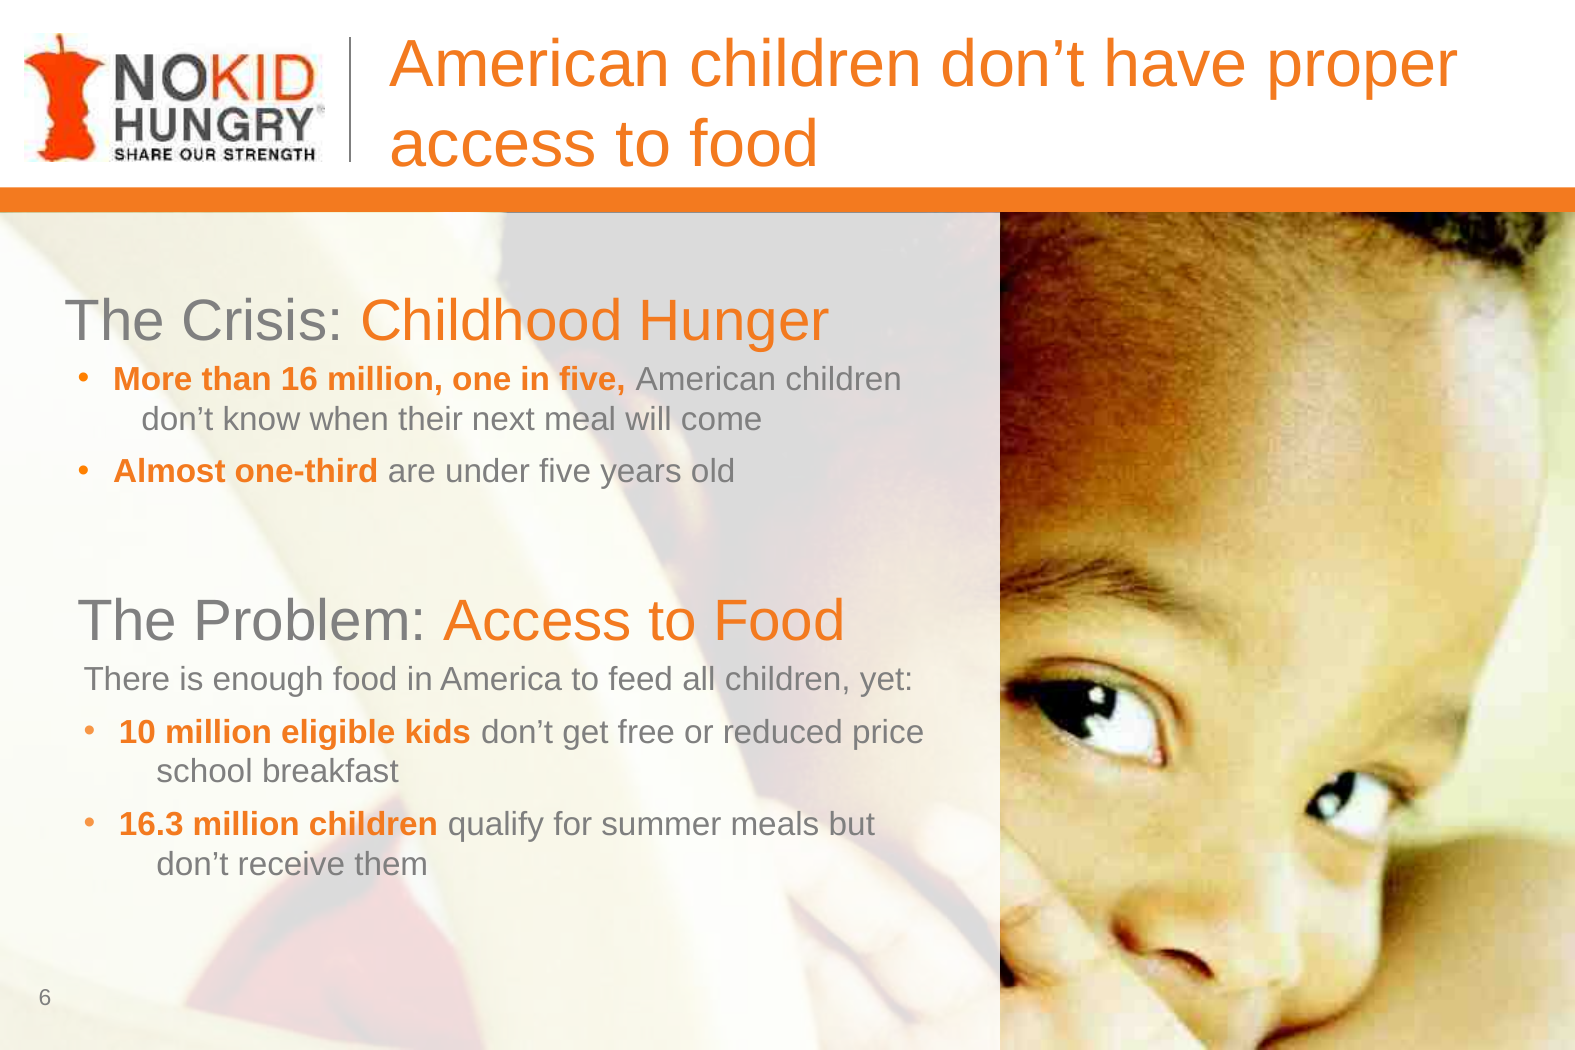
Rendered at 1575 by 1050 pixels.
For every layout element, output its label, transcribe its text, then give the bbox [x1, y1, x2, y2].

text_box The Problem: Access to Food [62, 575, 963, 649]
text_box The Crisis: Childhood Hunger [50, 275, 913, 360]
text_box <number> [23, 975, 167, 1018]
picture [24, 33, 325, 162]
title American children don’t have proper access to food [375, 12, 1513, 146]
text_box There is enough food in America to feed all children, yet: 10 million eligible kids don’t get free or reduced price school breakfast 16.3 million children qualify for summer meals but don’t receive them [50, 649, 1000, 890]
picture [1000, 212, 1575, 1050]
text_box More than 16 million, one in five, American children don’t know when their next meal will come Almost one-third are under five years old [62, 349, 963, 550]
text_box [0, 212, 1000, 1050]
